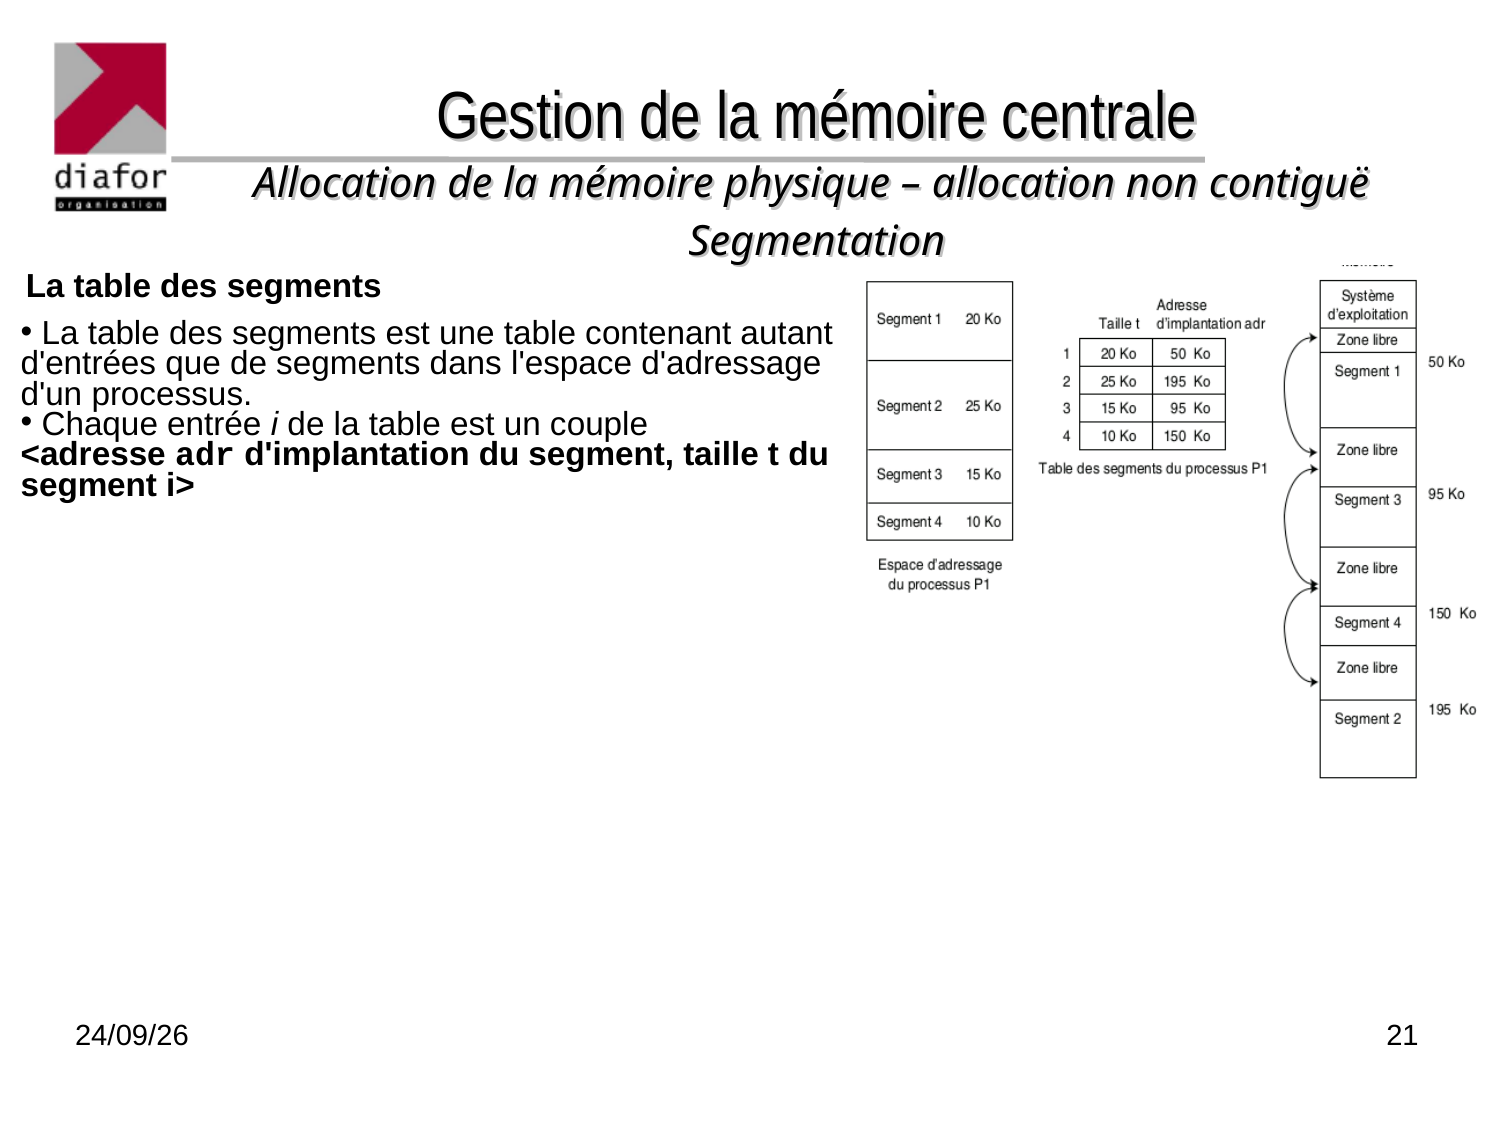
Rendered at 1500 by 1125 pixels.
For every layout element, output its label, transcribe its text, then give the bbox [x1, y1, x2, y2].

text_box La table des segments [1, 265, 397, 311]
picture [856, 265, 1492, 783]
text_box La table des segments est une table contenant autant d'entrées que de segments dans l'espace d'adressage d'un processus. Chaque entrée i de la table est un couple <adresse adr d'implantation du segment, taille t du segment i> [5, 312, 854, 510]
picture [53, 42, 168, 213]
title Gestion de la mémoire centrale Allocation de la mémoire physique – allocation non contiguë Segmentation [133, 69, 1500, 273]
